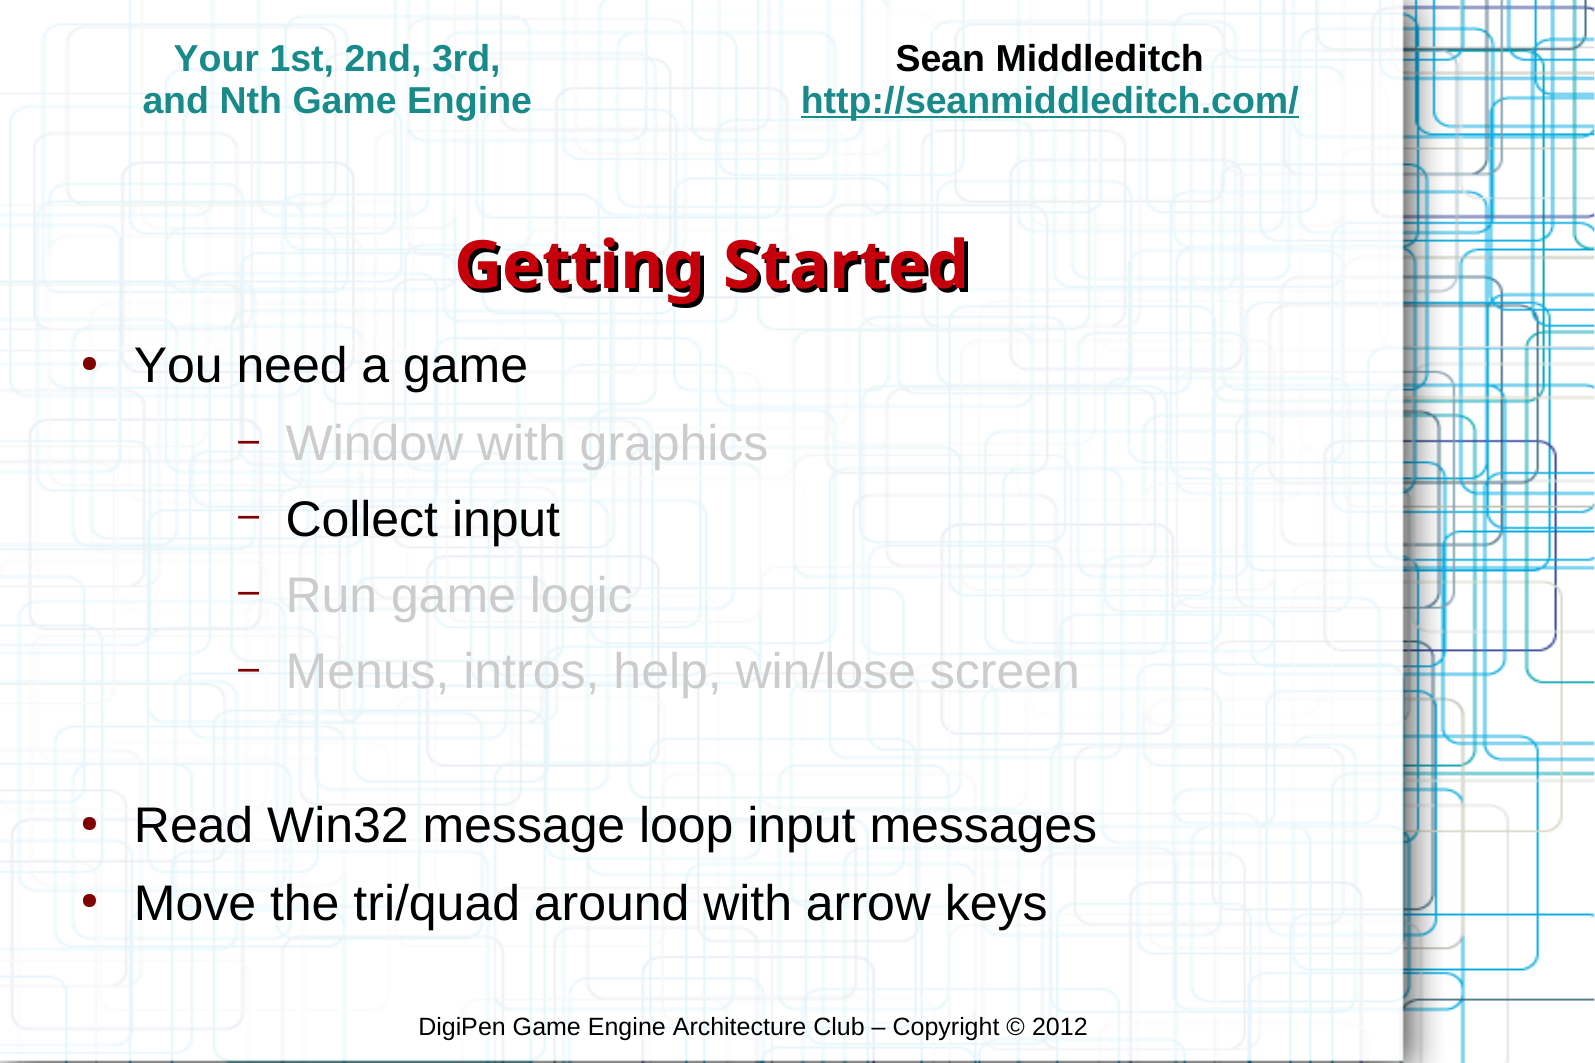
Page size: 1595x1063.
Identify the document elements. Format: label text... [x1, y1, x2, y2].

picture [0, 0, 1595, 1063]
list Sean Middleditch http://seanmiddleditch.com/ [787, 37, 1313, 151]
list DigiPen Game Engine Architecture Club – Copyright © 2012 [75, 1012, 1363, 1051]
list You need a game Window with graphics Collect input Run game logic Menus, intros, help, win/lose screen Read Win32 message loop input messages Move the tri/quad around with arrow keys [63, 337, 1351, 976]
title Getting Started [75, 225, 1351, 301]
list Your 1st, 2nd, 3rd, and Nth Game Engine [75, 37, 601, 151]
